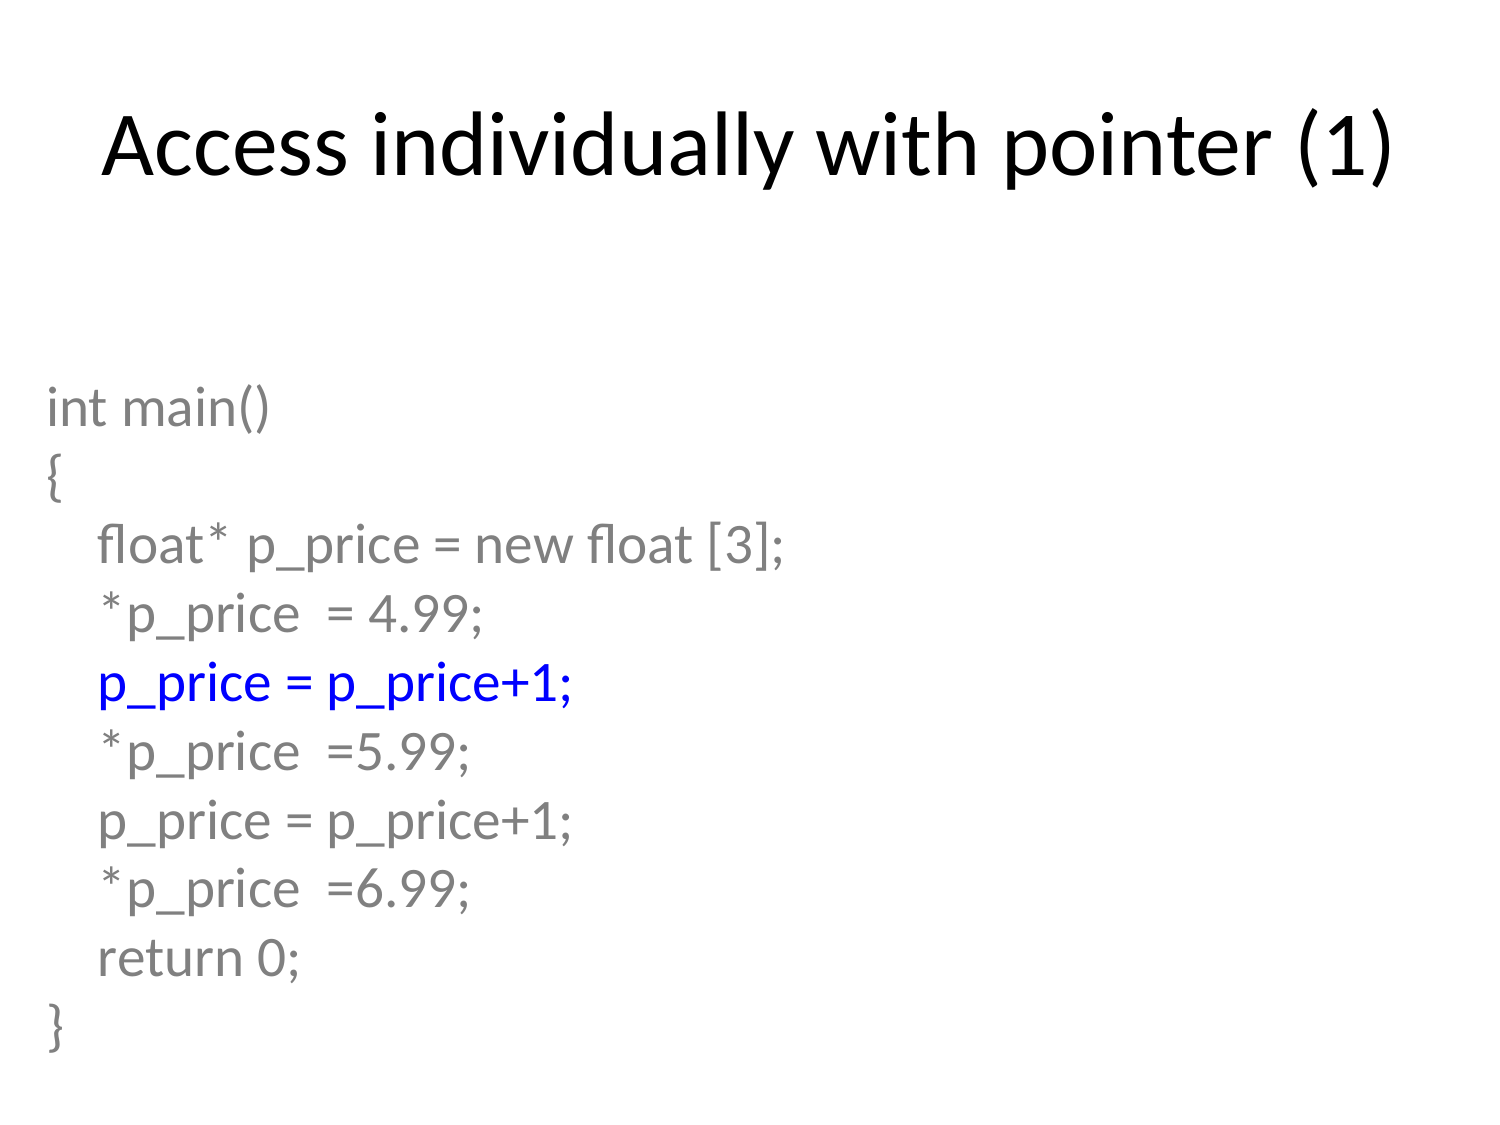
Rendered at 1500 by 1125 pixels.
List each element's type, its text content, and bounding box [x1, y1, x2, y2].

title Access individually with pointer (1) [75, 45, 1425, 223]
list int main() { float* p_price = new float [3]; *p_price = 4.99; p_price = p_price+1; *p_price =5.99; p_price = p_price+1; *p_price =6.99; return 0; } [31, 223, 1457, 1068]
